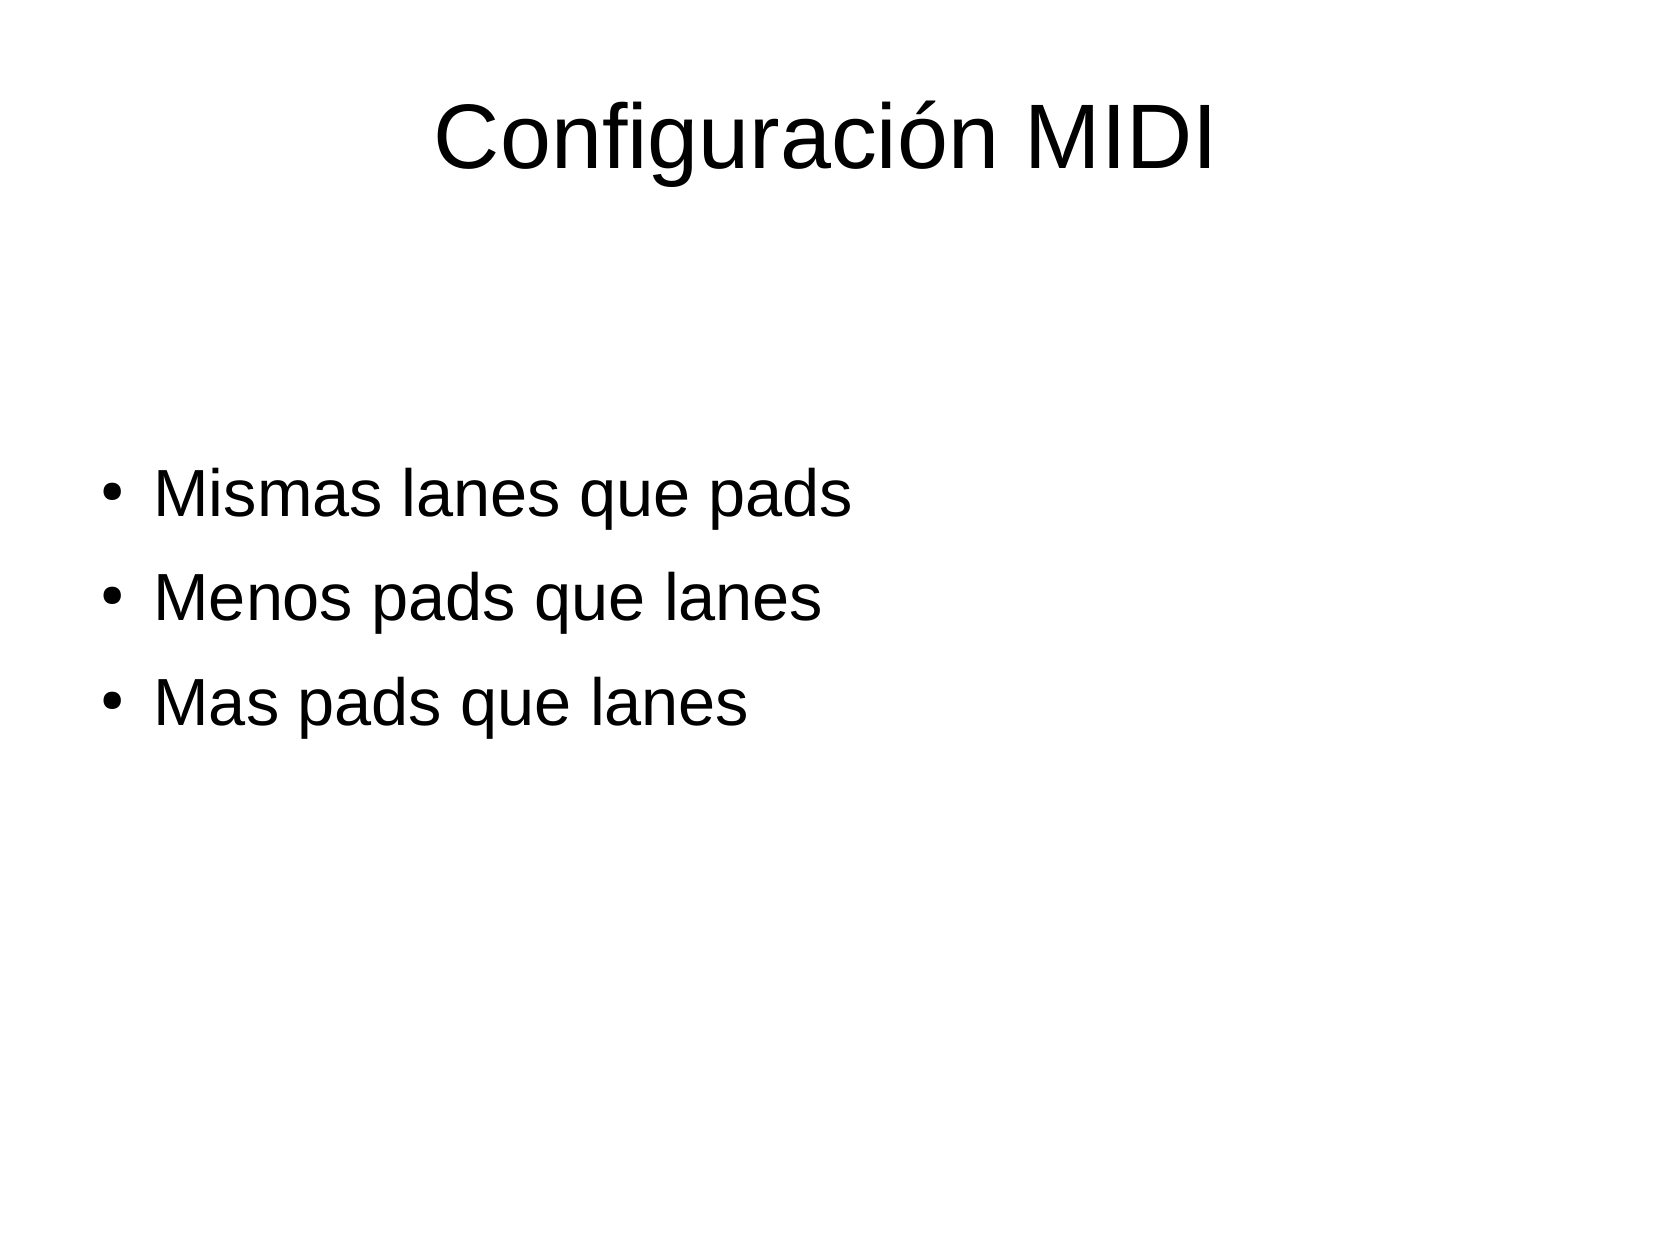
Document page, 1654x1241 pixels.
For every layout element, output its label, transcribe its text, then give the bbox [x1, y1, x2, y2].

title Configuración MIDI [82, 32, 1571, 241]
list Mismas lanes que pads Menos pads que lanes Mas pads que lanes [82, 290, 1571, 1010]
